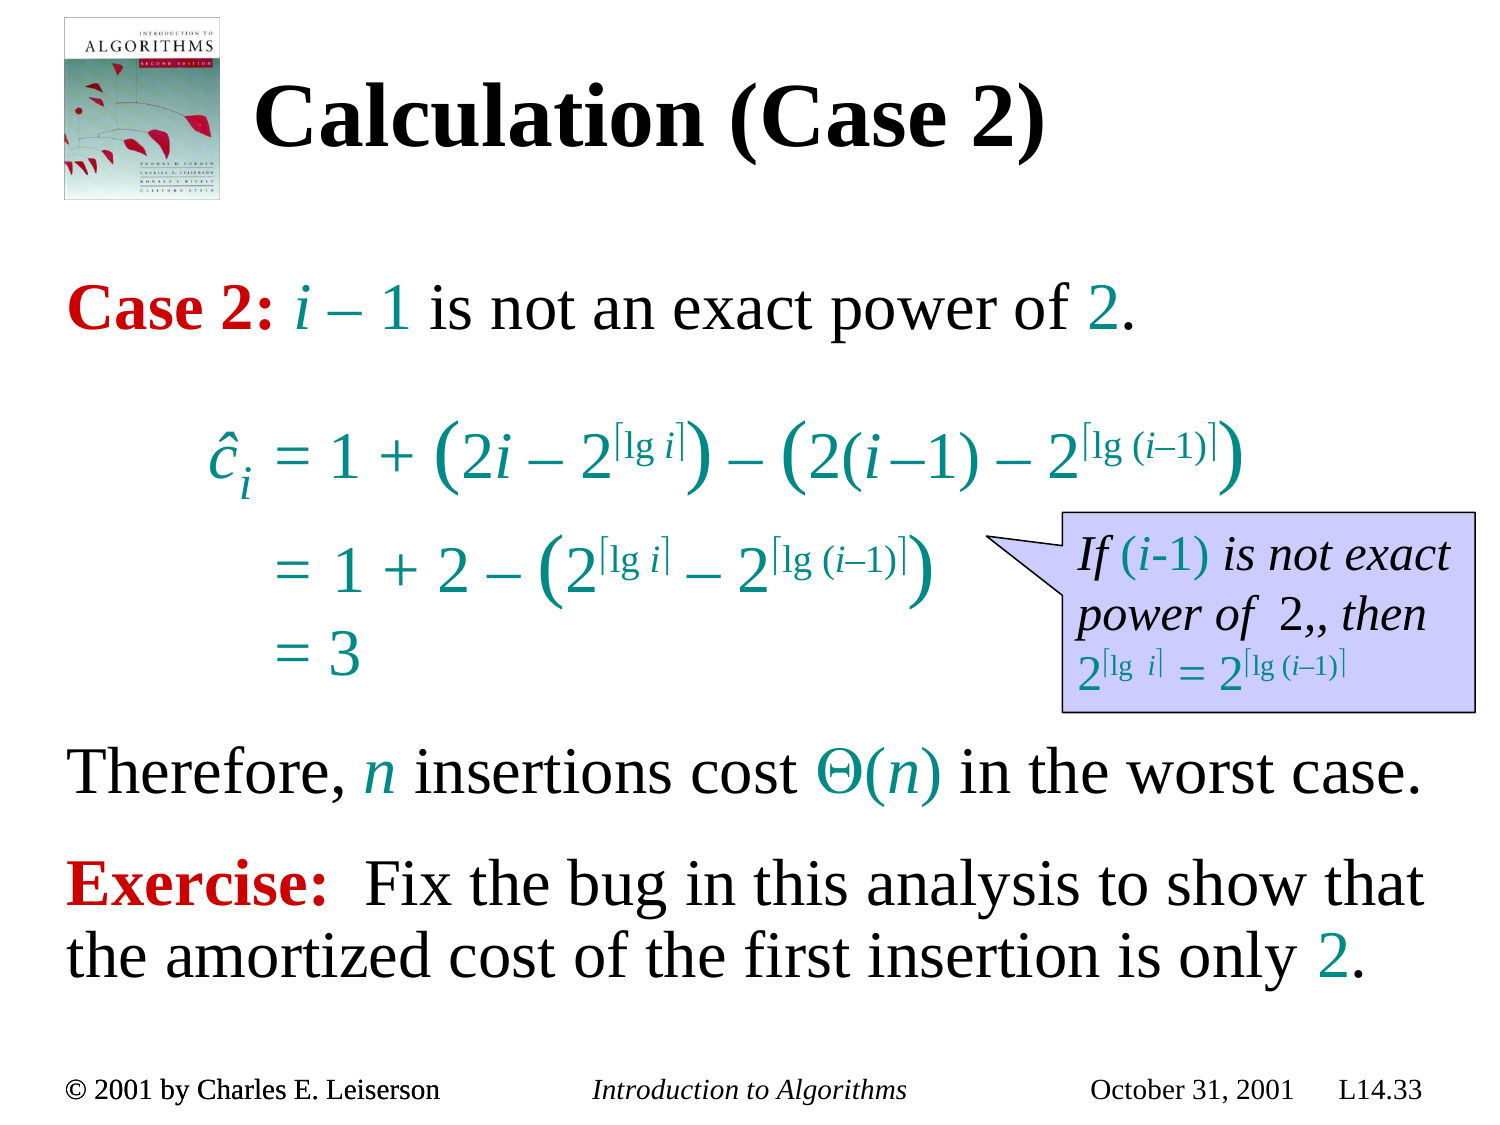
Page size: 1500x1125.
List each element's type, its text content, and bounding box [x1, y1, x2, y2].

text_box ĉi = 1 + (2i – 2lg i) – (2(i –1) – 2lg (i–1)) = 1 + 2 – (2lg i – 2lg (i–1)) = 3 [194, 387, 1261, 697]
picture [64, 17, 220, 200]
text_box Therefore, n insertions cost (n) in the worst case. [52, 728, 1443, 816]
text_box If (i-1) is not exact power of 2,, then 2lg i= 2lg (i–1) [986, 512, 1476, 713]
text_box Exercise: Fix the bug in this analysis to show that the amortized cost of the first insertion is only 2. [52, 840, 1450, 1000]
text_box October 31, 2001 L14.<number> [982, 1062, 1438, 1113]
text_box Case 2: i – 1 is not an exact power of 2. [52, 254, 1153, 351]
text_box Introduction to Algorithms [577, 1062, 923, 1113]
title Calculation (Case 2) [237, 24, 1475, 213]
